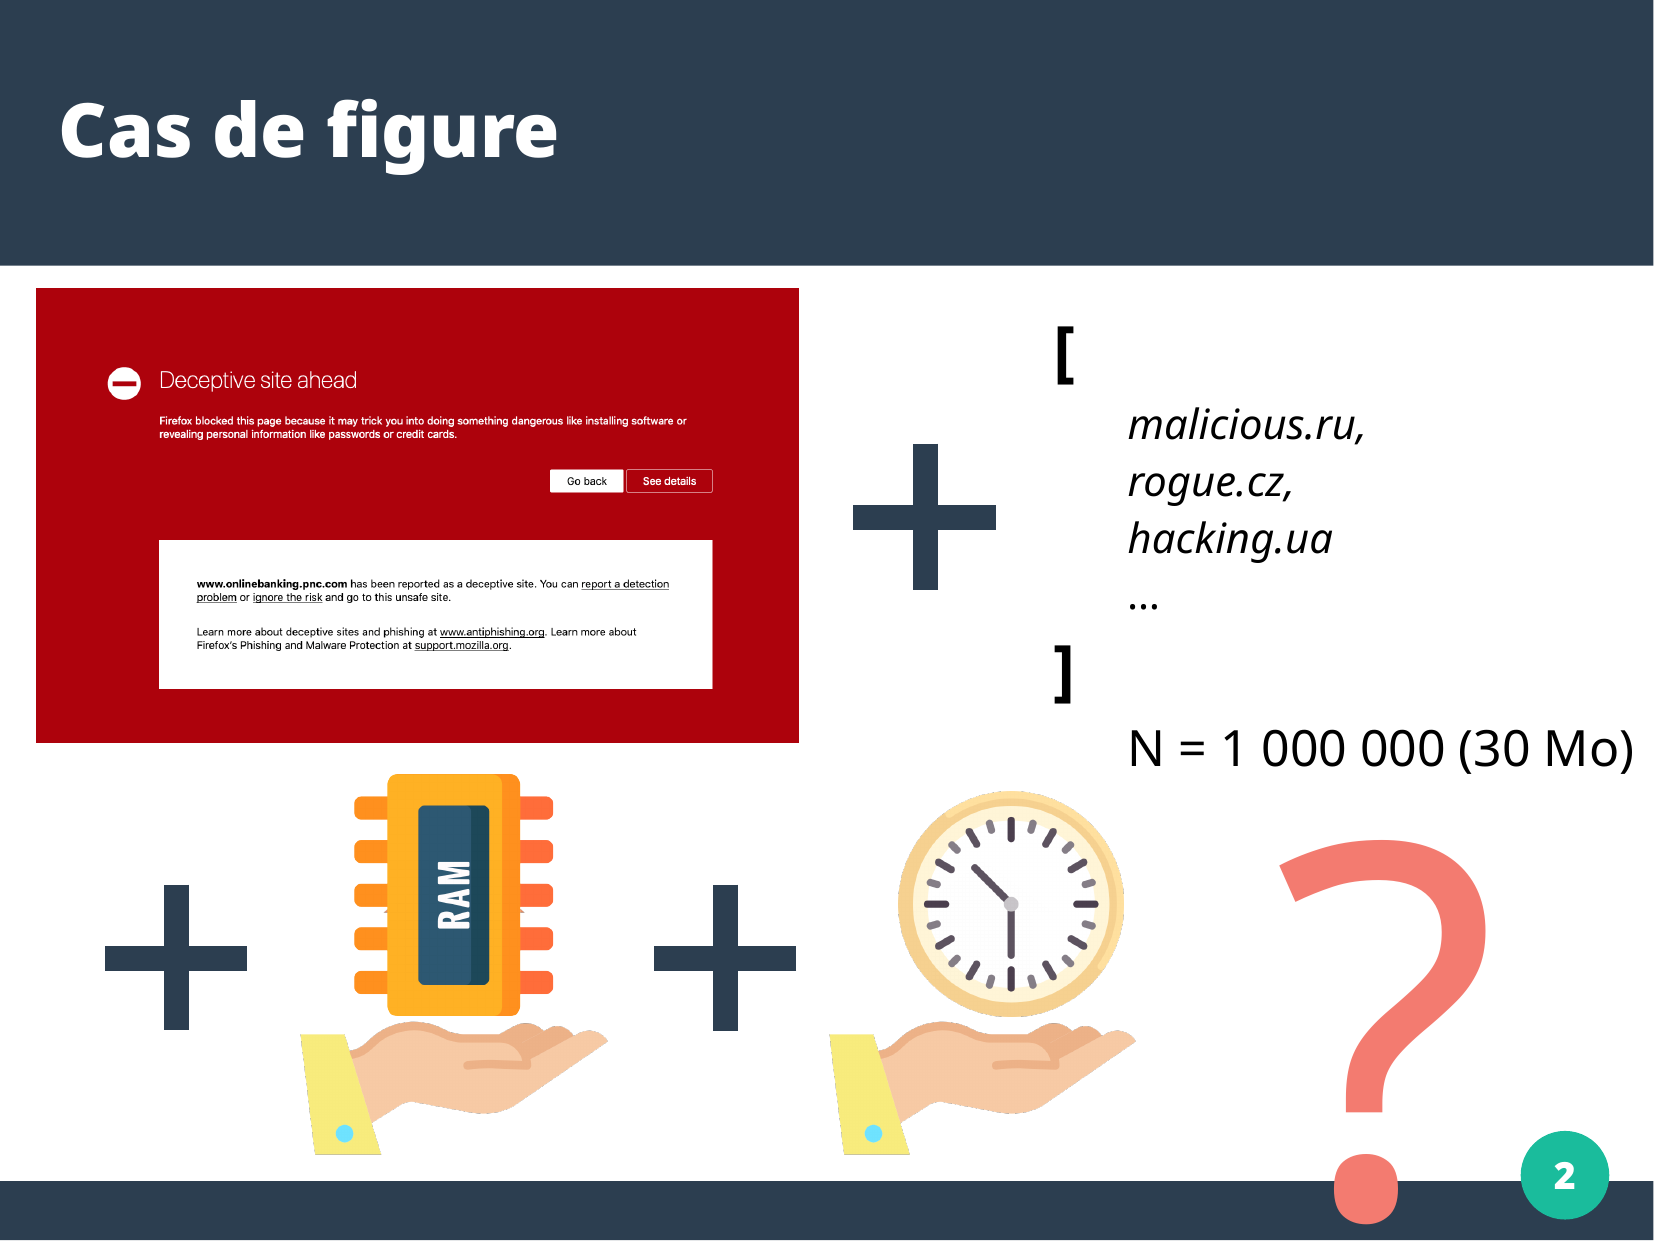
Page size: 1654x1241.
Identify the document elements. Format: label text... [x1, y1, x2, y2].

text_box [ malicious.ru, rogue.cz, hacking.ua … ] N = 1 000 000 (30 Mo) [1039, 296, 1644, 711]
text_box ? [1258, 653, 1565, 1241]
picture [290, 774, 618, 1172]
picture [36, 288, 799, 743]
picture [819, 791, 1146, 1172]
title Cas de figure [59, 49, 1595, 207]
